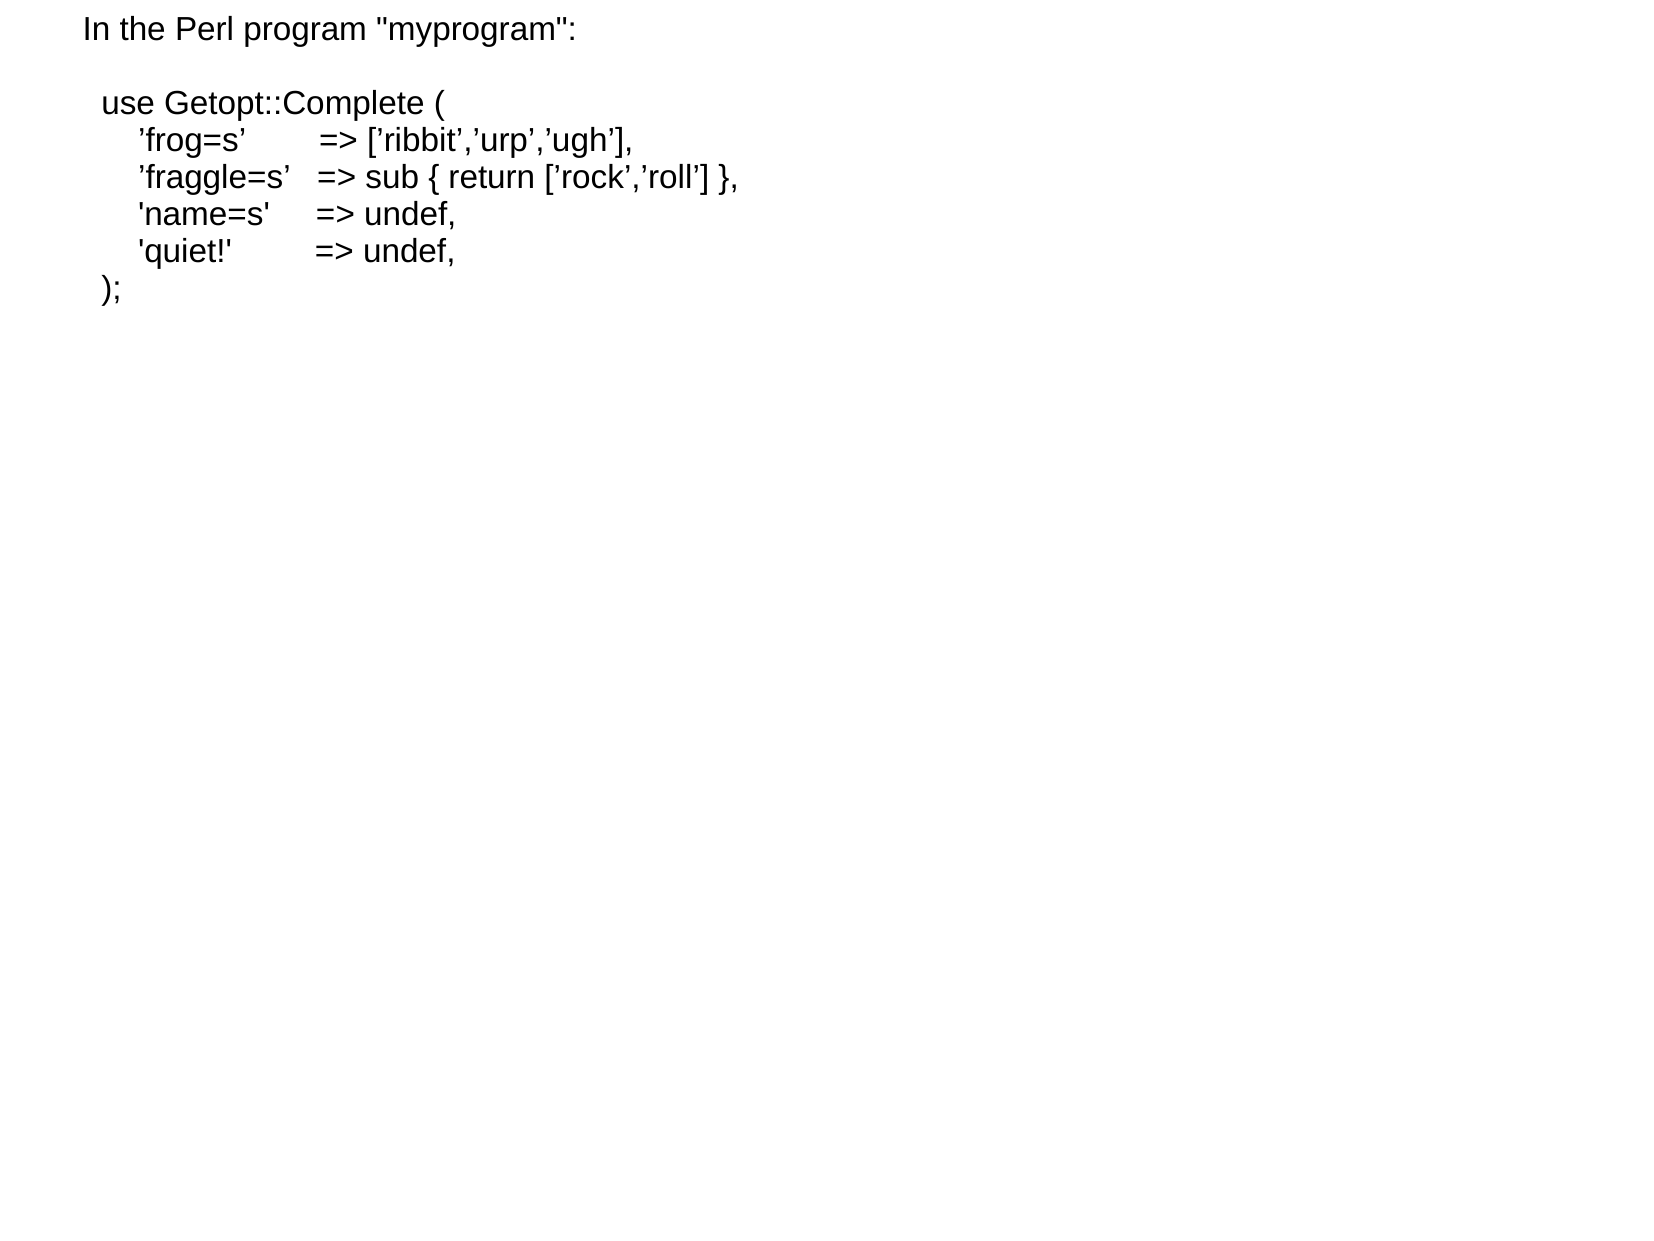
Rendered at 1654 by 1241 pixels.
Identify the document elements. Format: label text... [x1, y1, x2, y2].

subtitle In the Perl program "myprogram": use Getopt::Complete ( ’frog=s’ => [’ribbit’,’urp’,’ugh’], ’fraggle=s’ => sub { return [’rock’,’roll’] }, 'name=s' => undef, 'quiet!' => undef, ); [82, 10, 1571, 1070]
